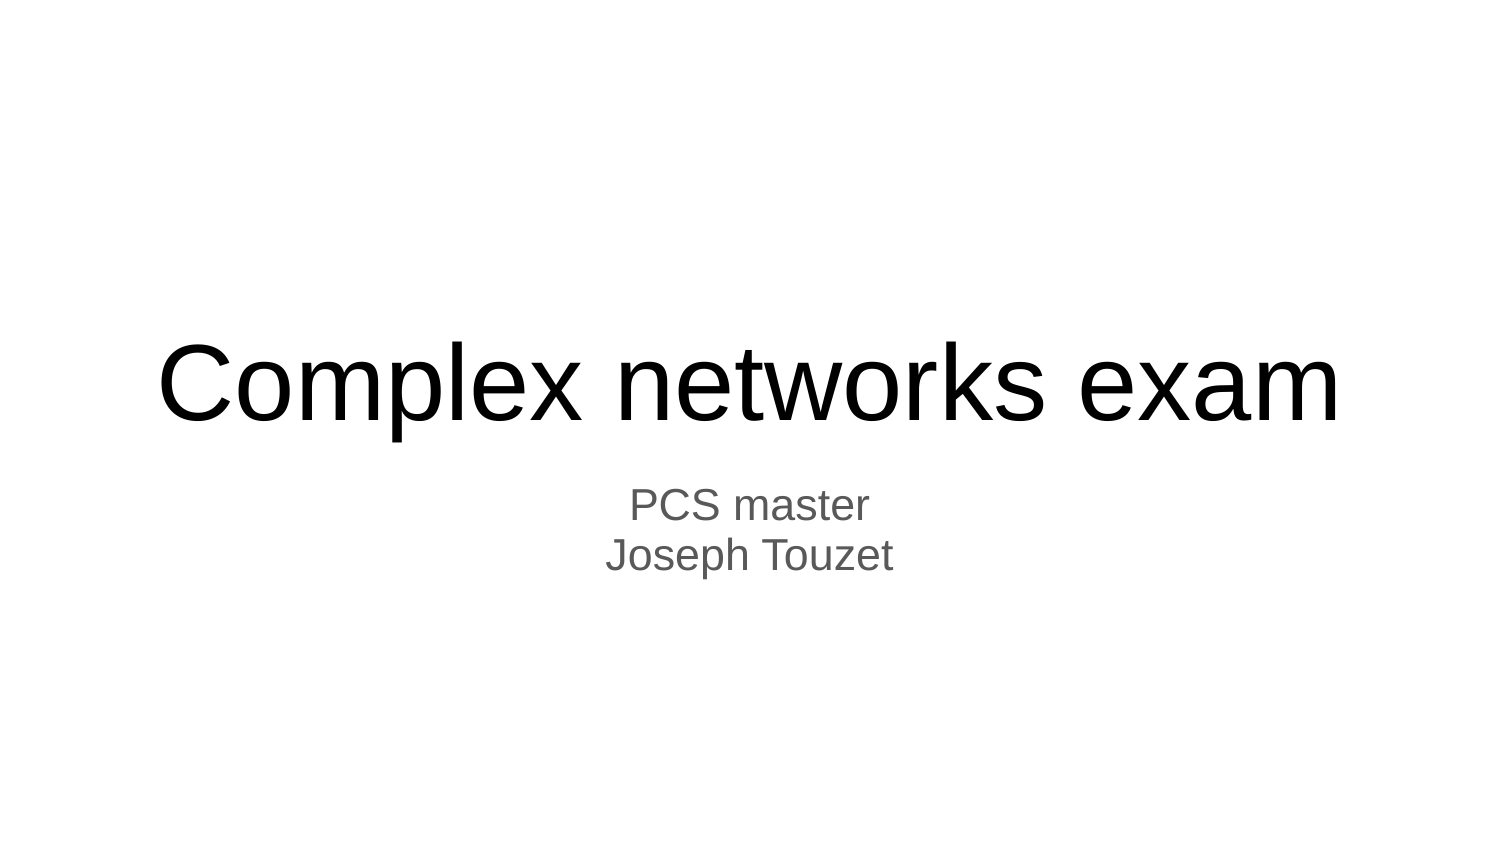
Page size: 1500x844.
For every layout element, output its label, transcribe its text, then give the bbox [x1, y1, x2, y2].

title Complex networks exam [51, 122, 1449, 459]
subtitle PCS master Joseph Touzet [51, 464, 1449, 595]
